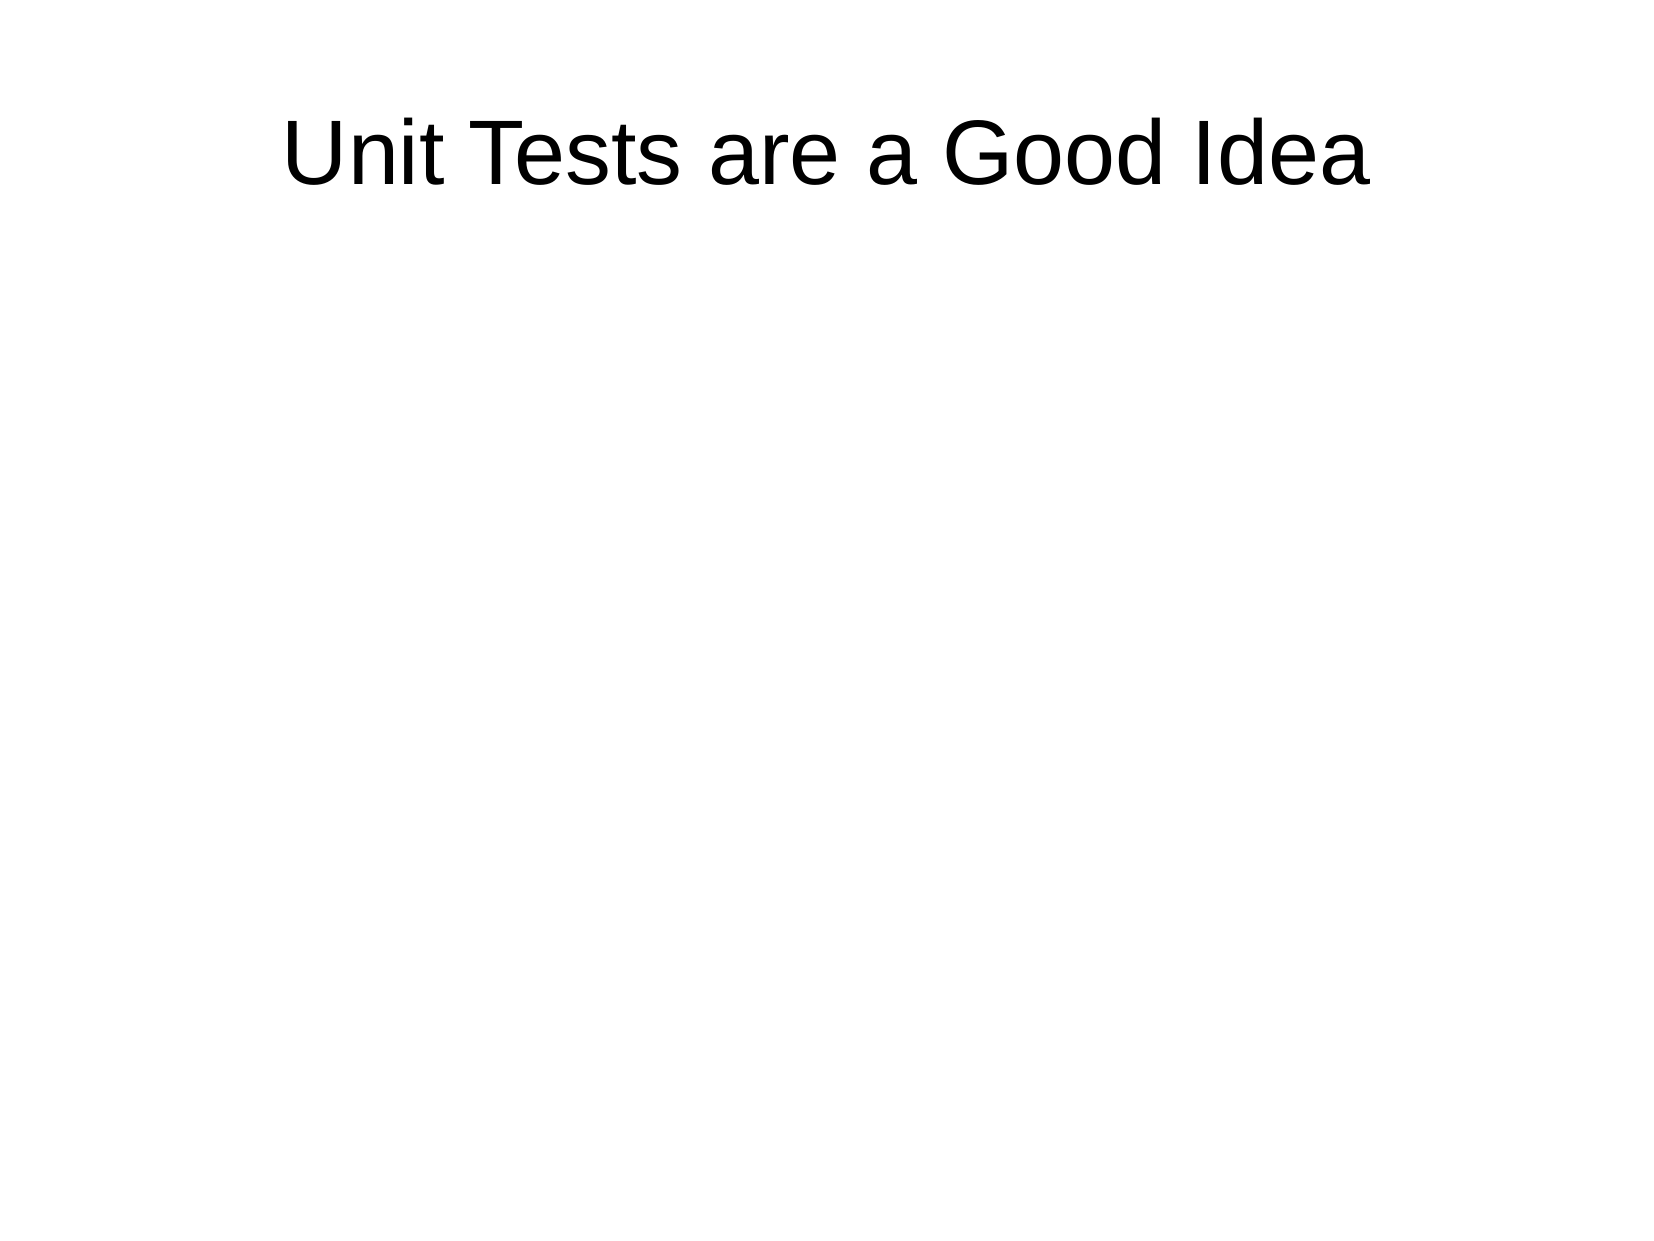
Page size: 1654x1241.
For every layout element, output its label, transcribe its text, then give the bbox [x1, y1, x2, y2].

title Unit Tests are a Good Idea [82, 49, 1571, 257]
